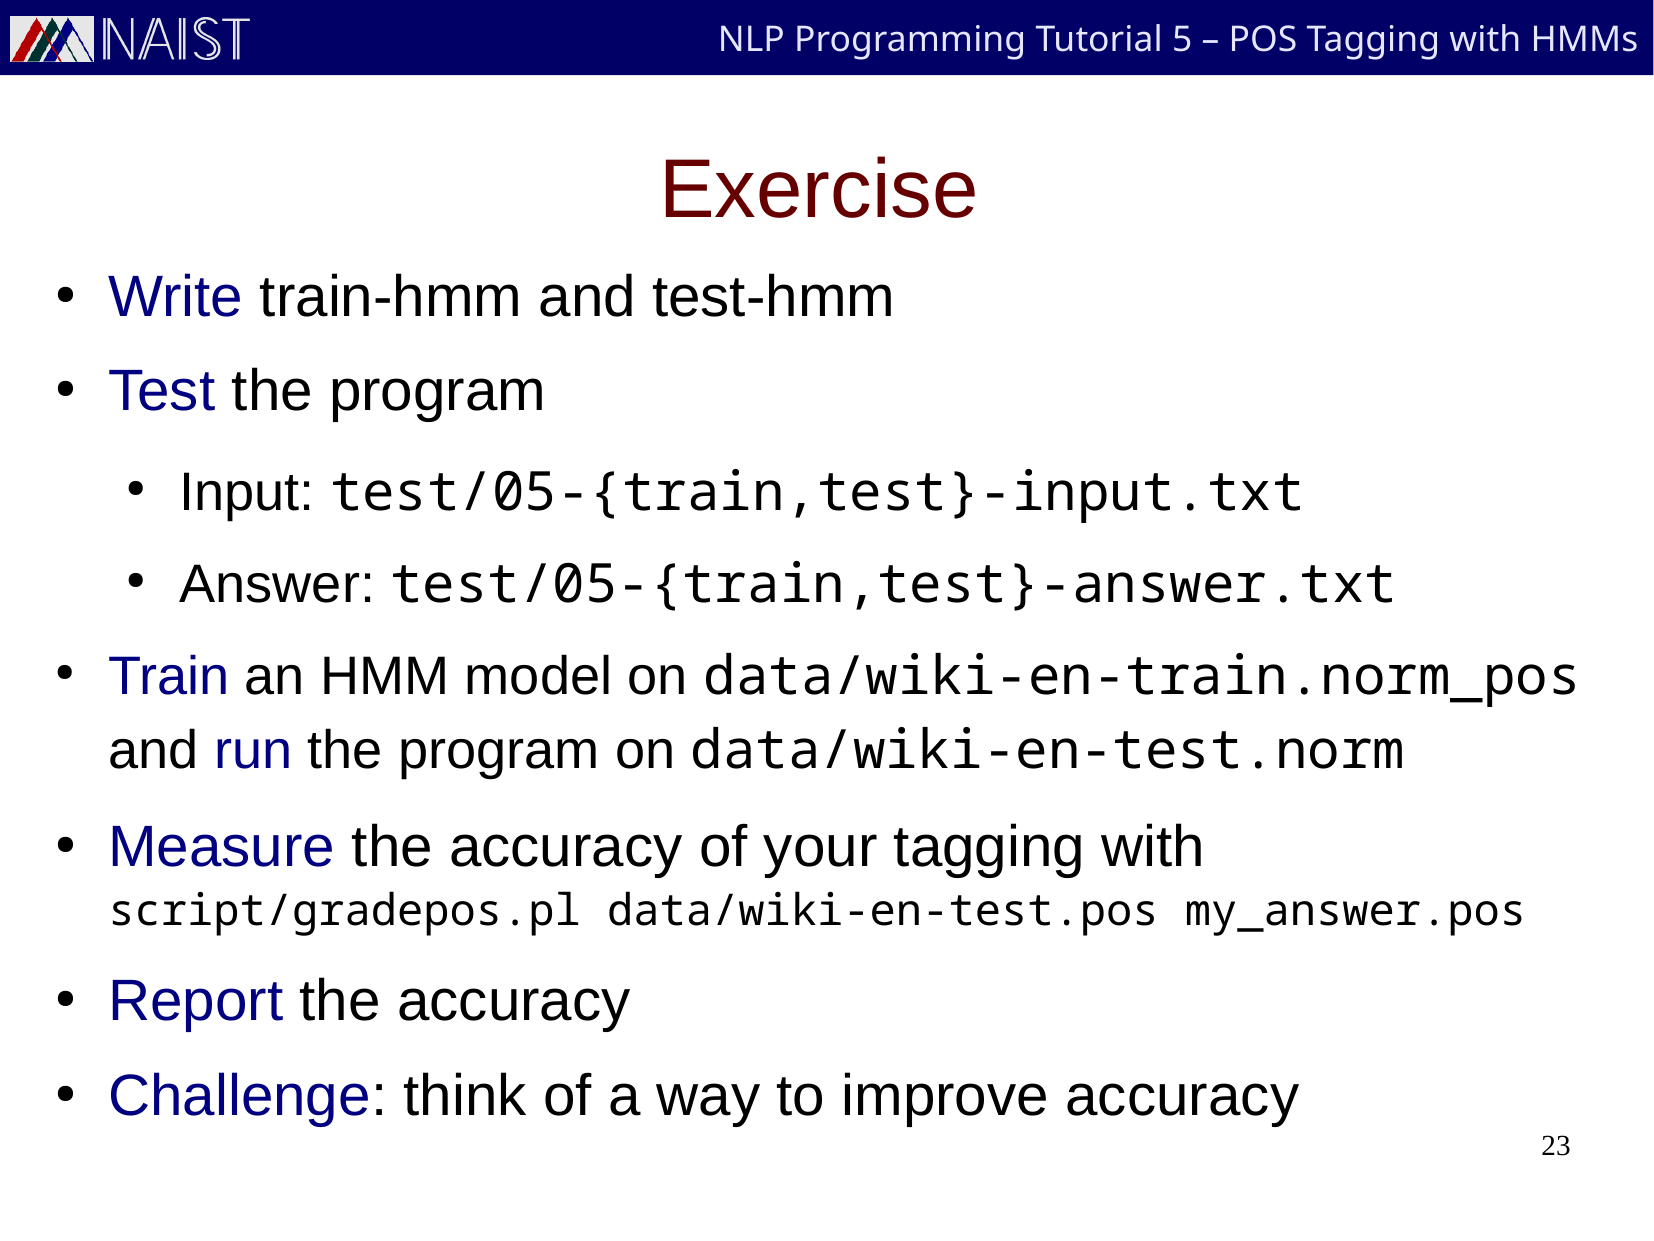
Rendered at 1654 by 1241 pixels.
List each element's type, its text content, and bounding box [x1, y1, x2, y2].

list Write train-hmm and test-hmm Test the program Input: test/05-{train,test}-input.txt Answer: test/05-{train,test}-answer.txt Train an HMM model on data/wiki-en-train.norm_pos and run the program on data/wiki-en-test.norm Measure the accuracy of your tagging with script/gradepos.pl data/wiki-en-test.pos my_answer.pos Report the accuracy Challenge: think of a way to improve accuracy [37, 263, 1654, 1120]
picture [102, 17, 251, 60]
title Exercise [75, 92, 1564, 263]
picture [10, 16, 94, 62]
